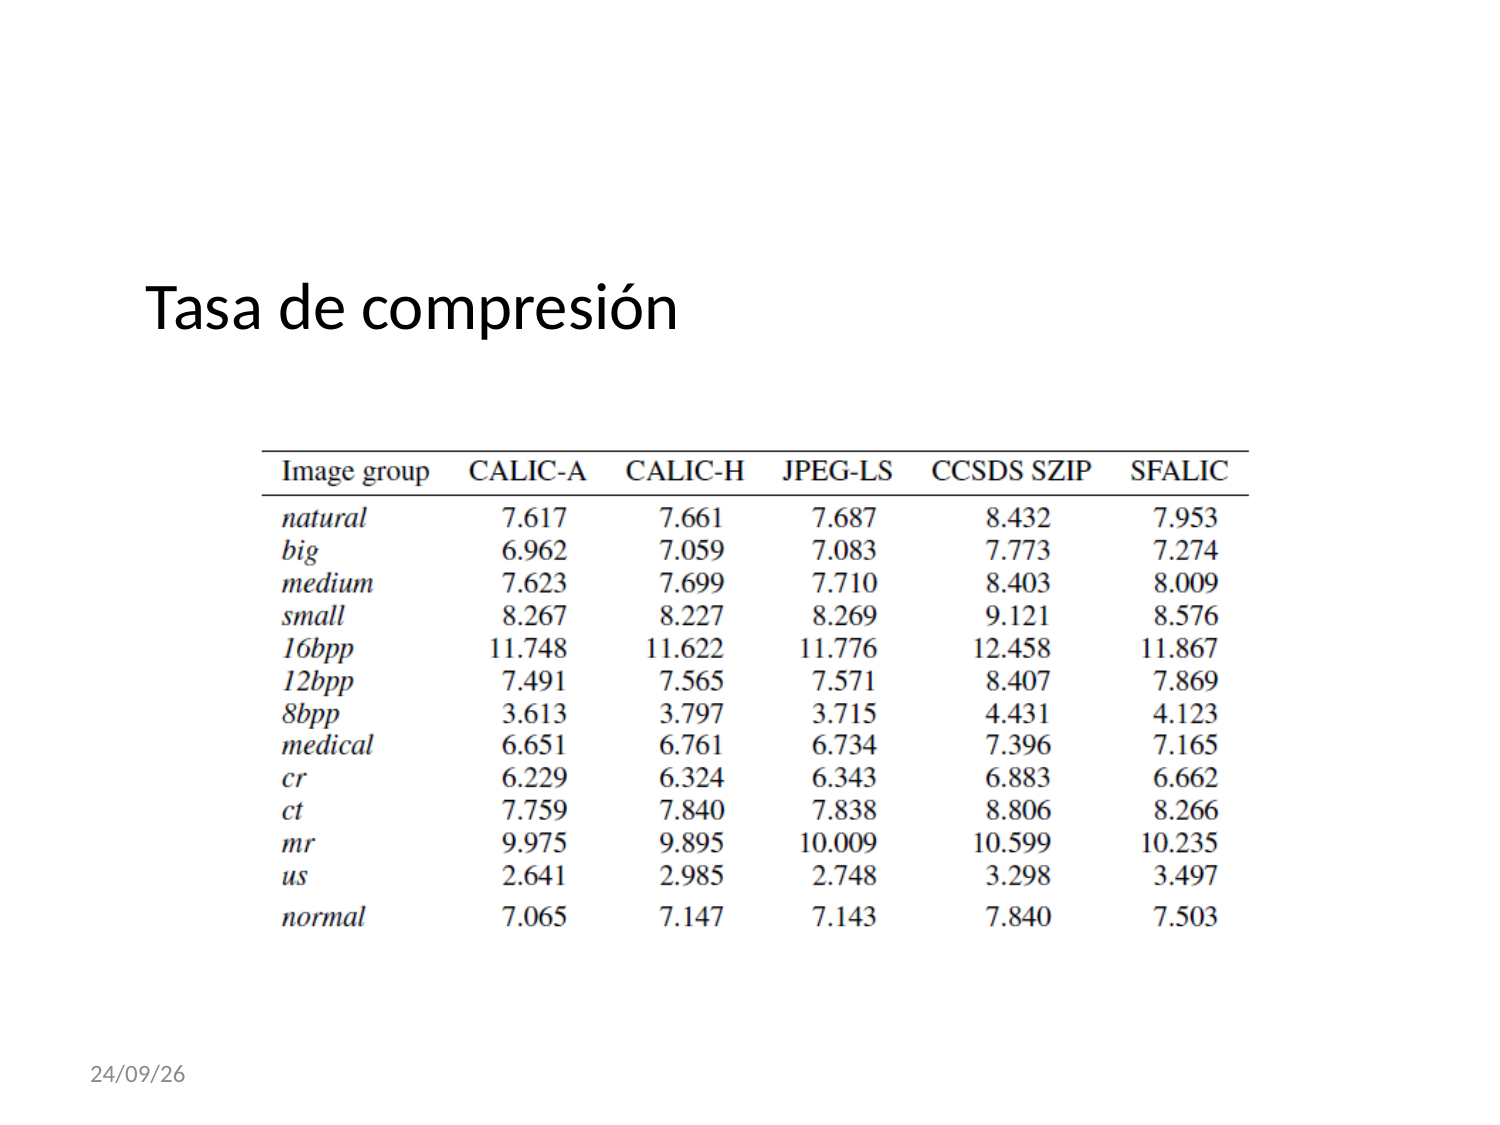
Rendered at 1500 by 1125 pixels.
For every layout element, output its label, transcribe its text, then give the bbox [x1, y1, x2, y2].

list Tasa de compresión [75, 262, 1425, 1005]
picture [228, 428, 1286, 942]
